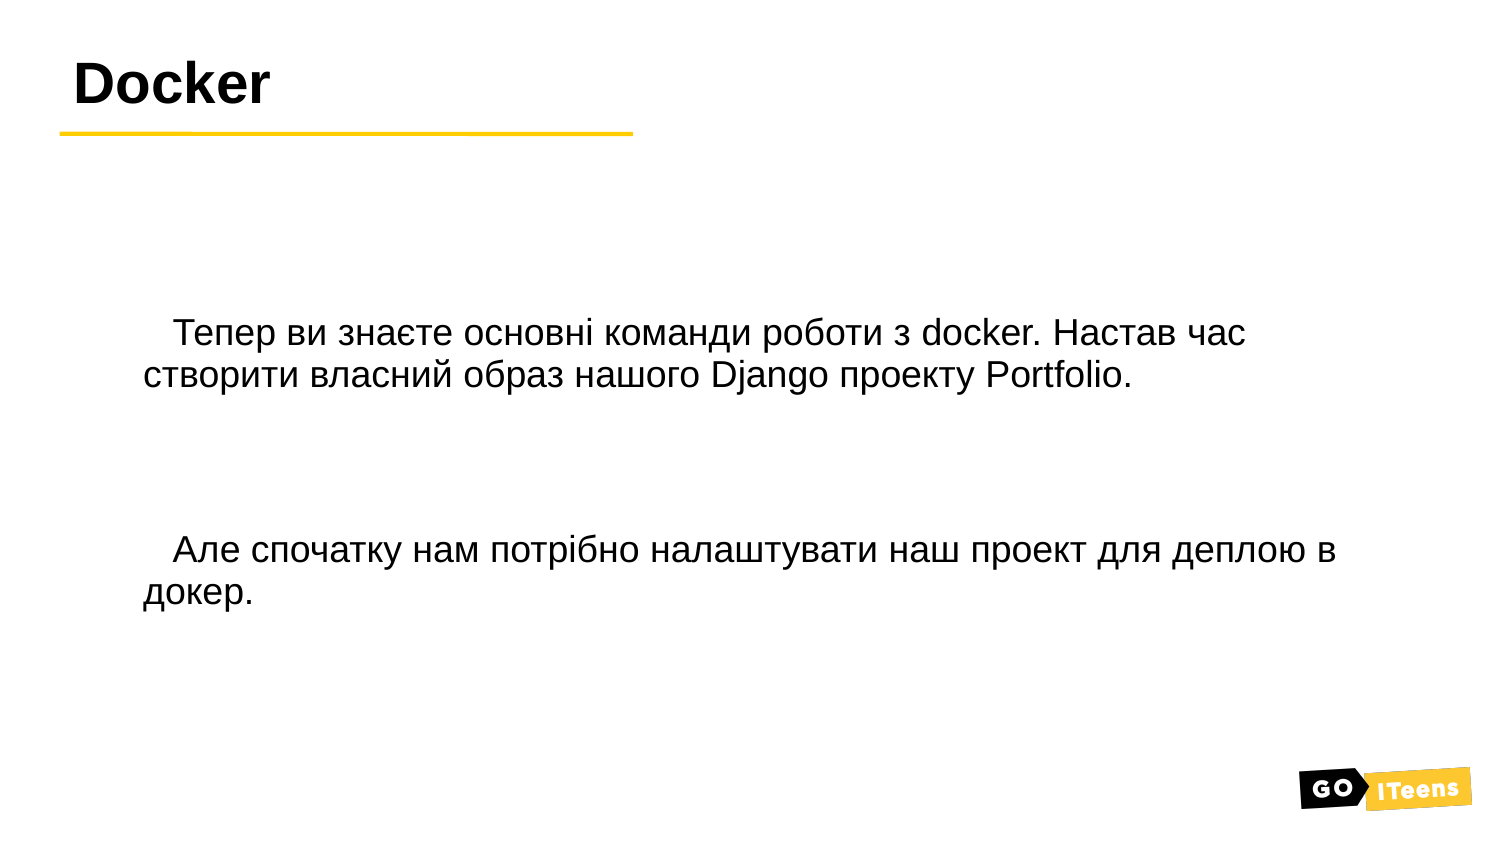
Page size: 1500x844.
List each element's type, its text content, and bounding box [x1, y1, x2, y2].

text_box Тепер ви знаєте основні команди роботи з docker. Настав час створити власний образ нашого Django проекту Portfolio. Але спочатку нам потрібно налаштувати наш проект для деплою в докер. [128, 216, 1426, 620]
picture [1299, 767, 1472, 811]
text_box Docker [58, 30, 1359, 131]
